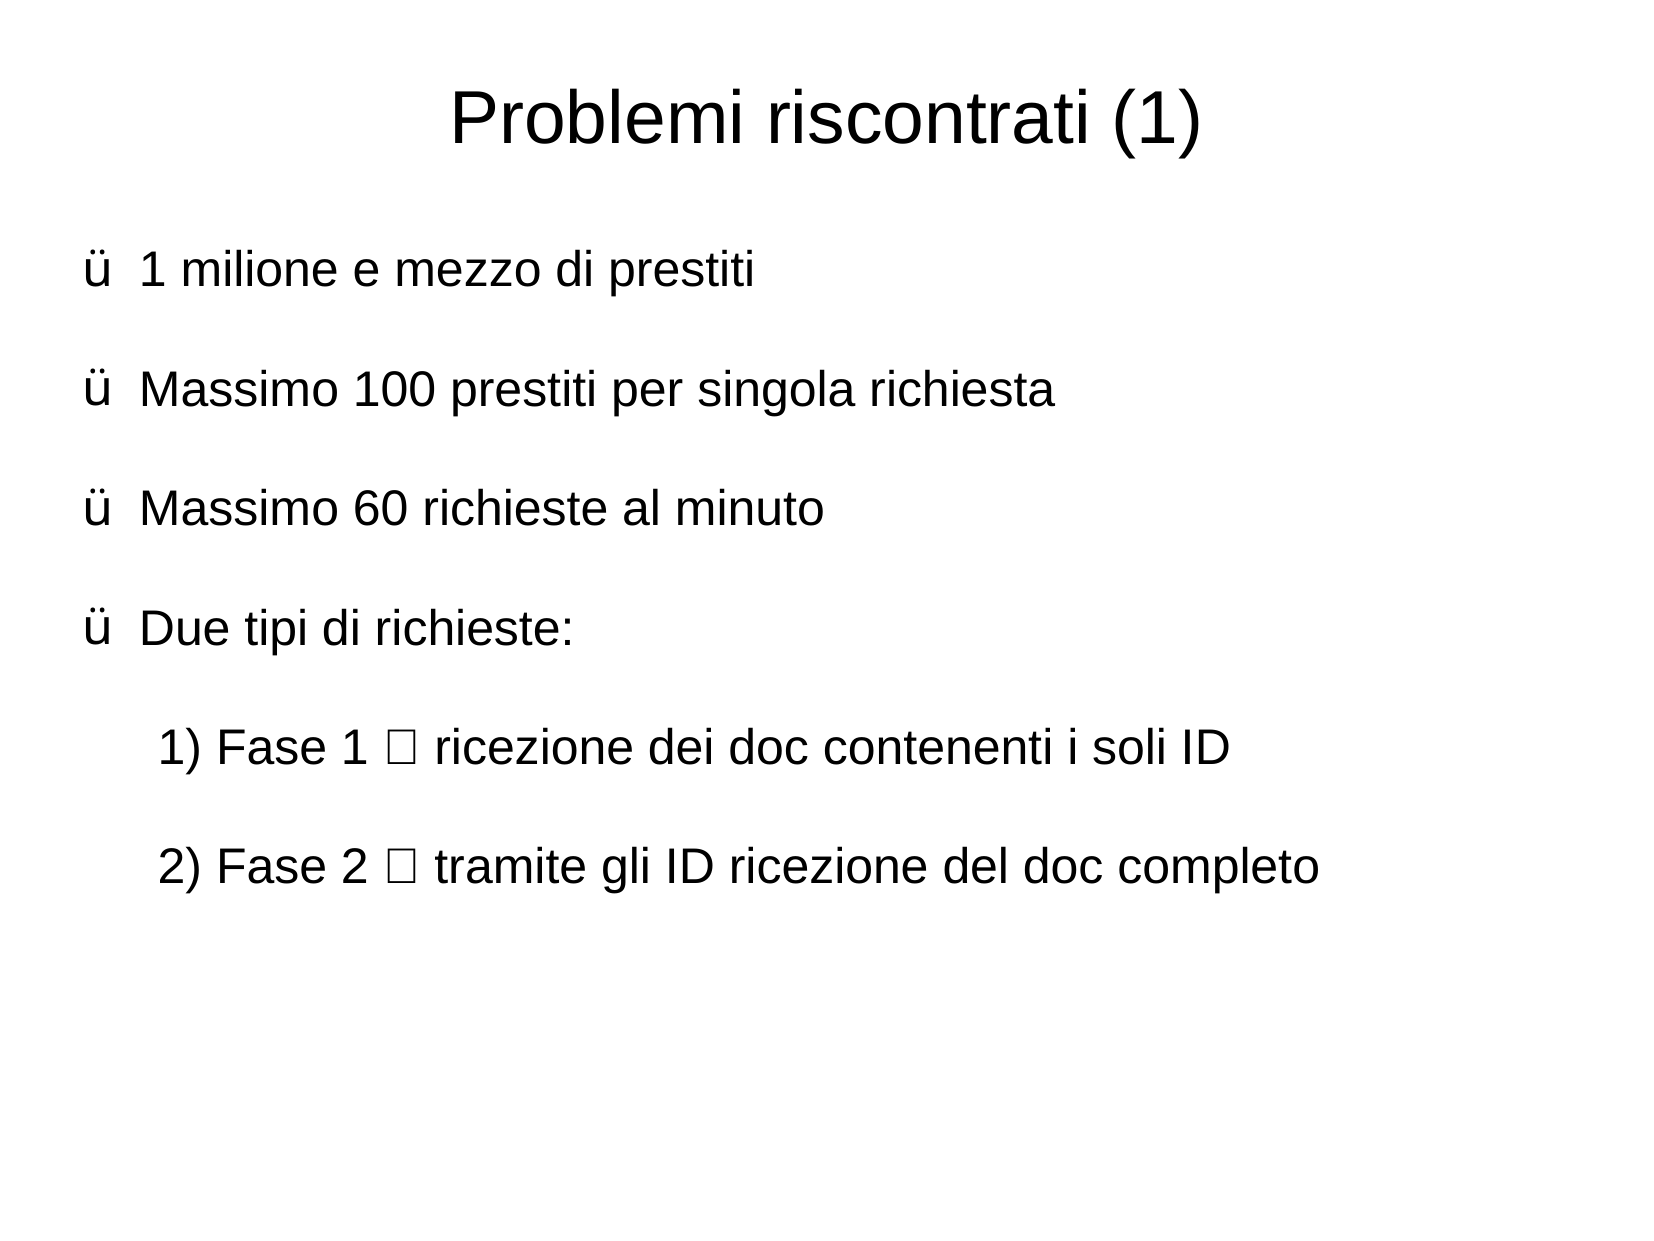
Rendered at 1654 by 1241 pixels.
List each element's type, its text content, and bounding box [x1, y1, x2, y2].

text_box 1 milione e mezzo di prestiti Massimo 100 prestiti per singola richiesta Massimo 60 richieste al minuto Due tipi di richieste: 1) Fase 1  ricezione dei doc contenenti i soli ID 2) Fase 2  tramite gli ID ricezione del doc completo [82, 206, 1571, 1162]
text_box Problemi riscontrati (1) [29, 20, 1625, 207]
